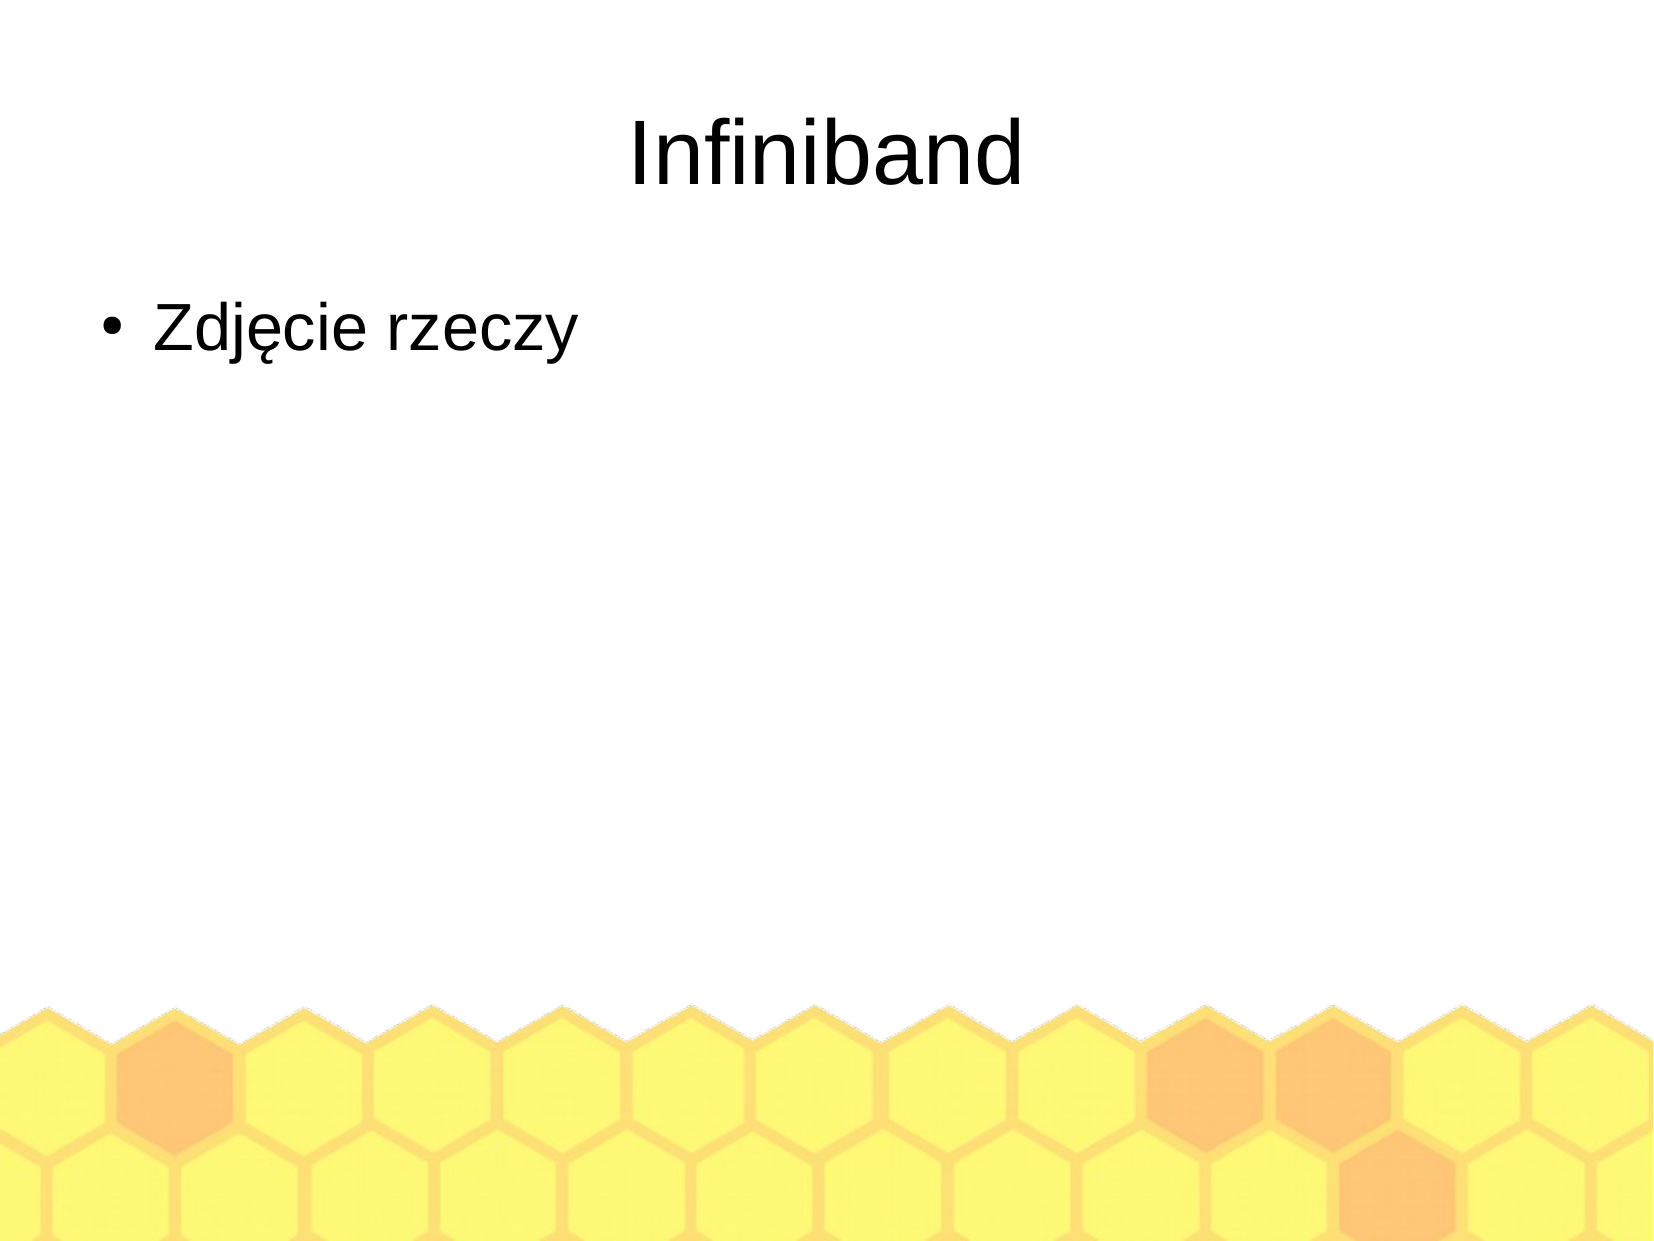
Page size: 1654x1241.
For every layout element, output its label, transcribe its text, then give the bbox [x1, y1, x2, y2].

list Zdjęcie rzeczy [82, 290, 1571, 1010]
title Infiniband [82, 49, 1571, 257]
picture [0, 1001, 1654, 1241]
